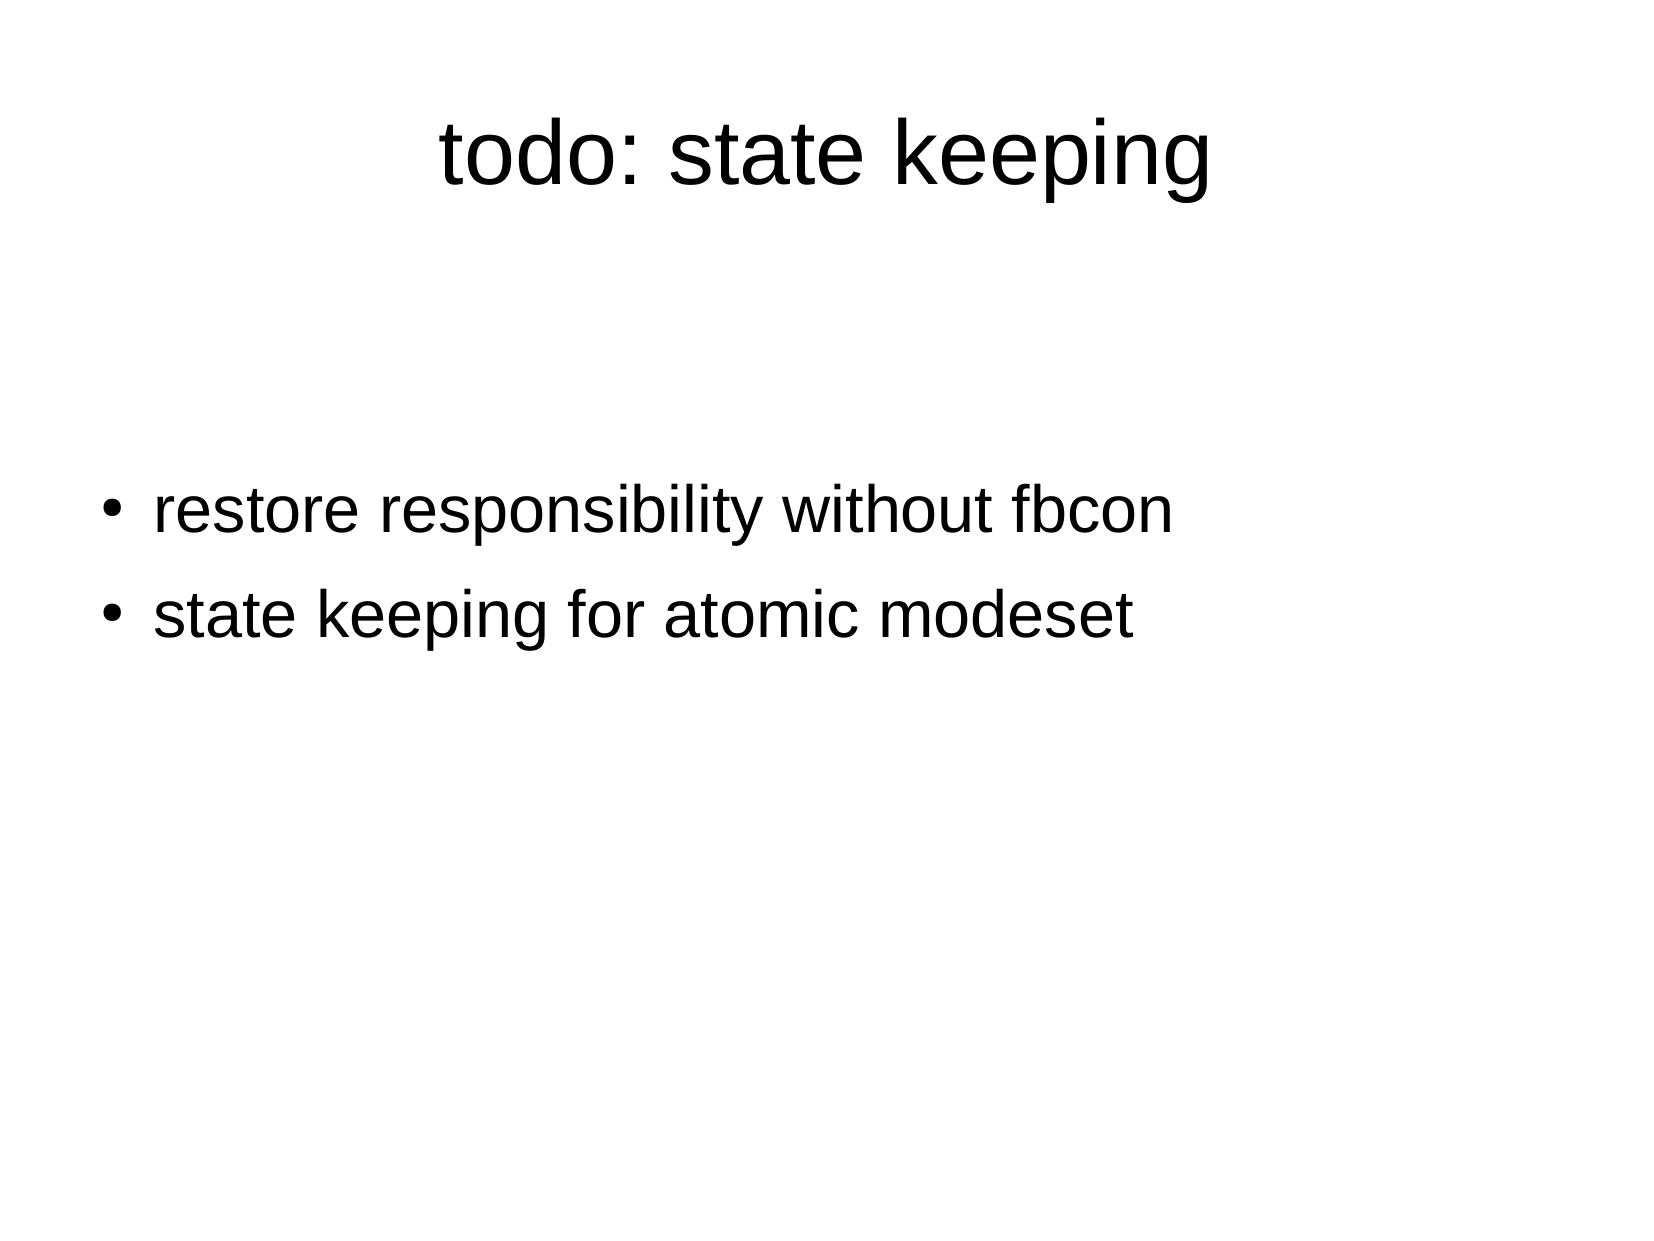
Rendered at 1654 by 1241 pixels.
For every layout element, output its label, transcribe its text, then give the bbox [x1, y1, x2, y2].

title todo: state keeping [82, 49, 1571, 257]
list restore responsibility without fbcon state keeping for atomic modeset [82, 472, 1571, 1109]
